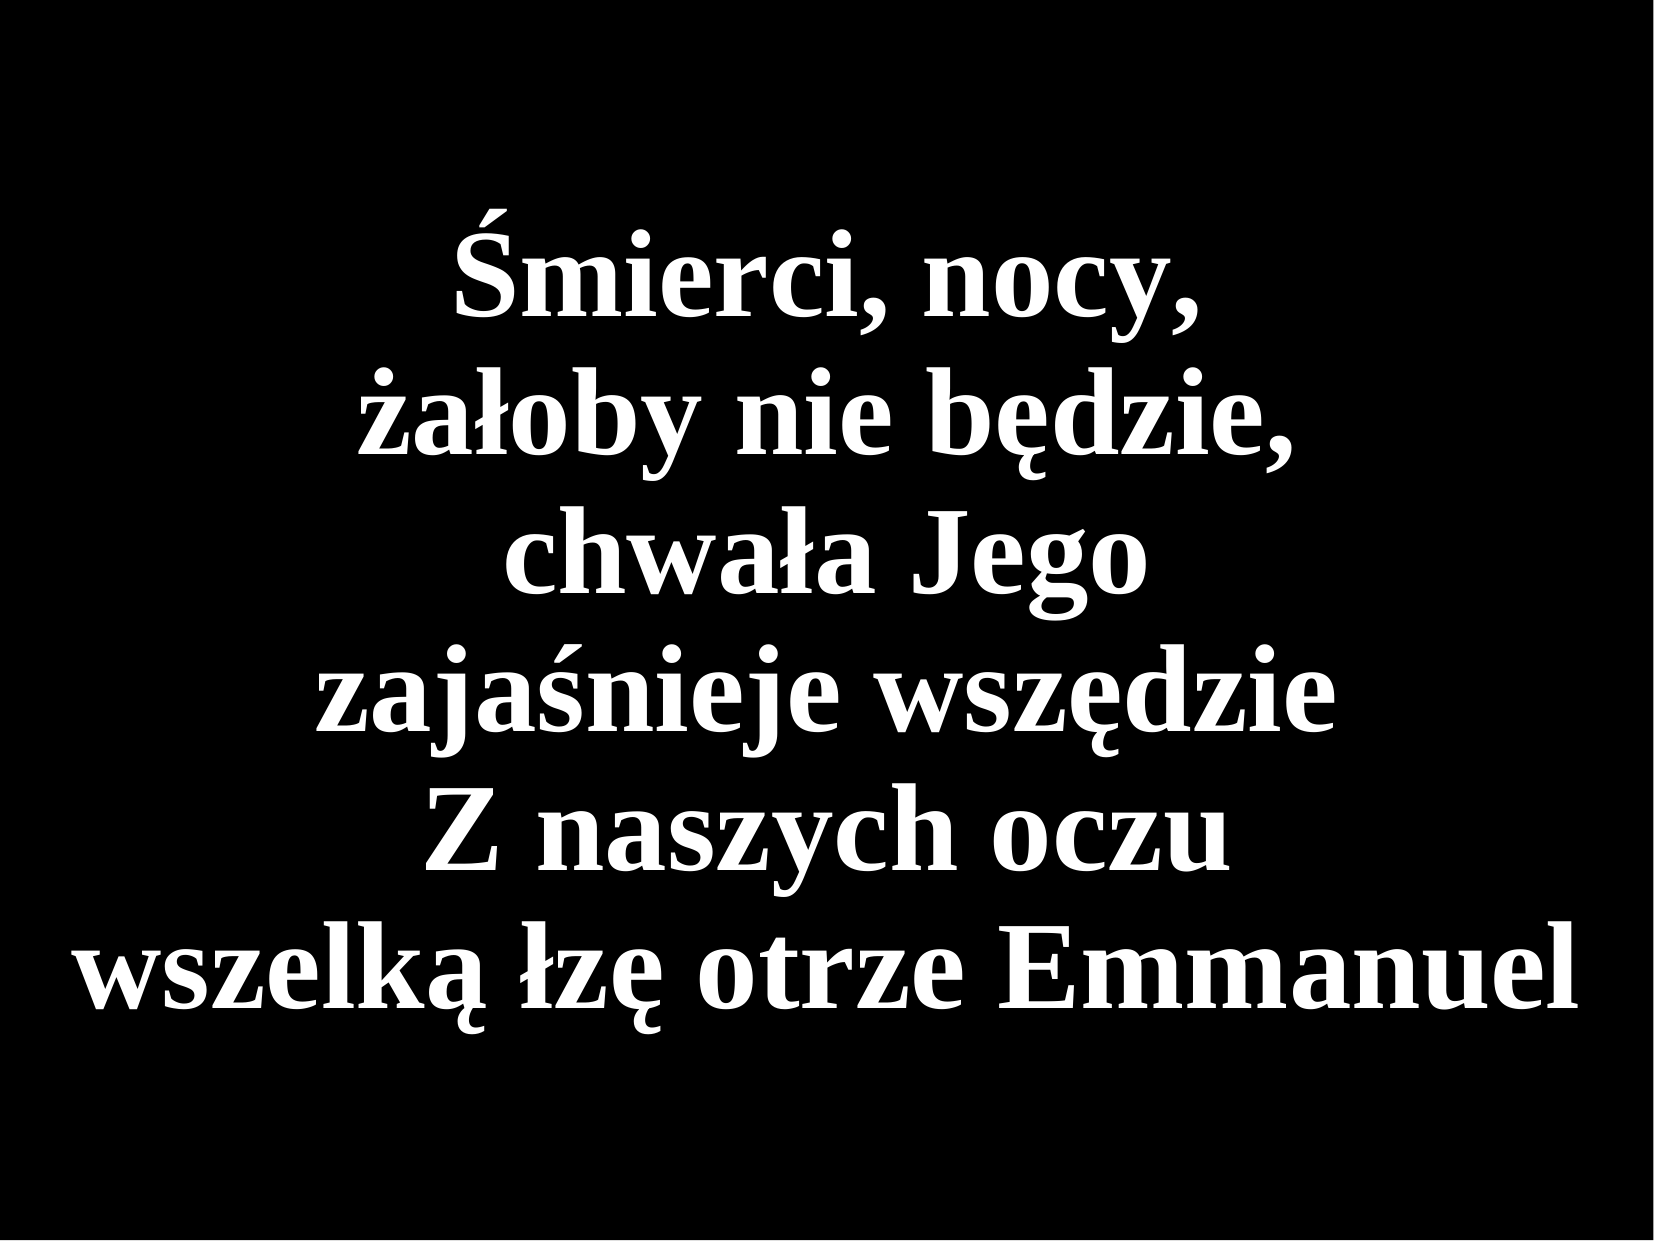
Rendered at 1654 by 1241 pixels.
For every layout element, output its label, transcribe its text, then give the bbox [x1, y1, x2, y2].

title Śmierci, nocy, żałoby nie będzie, chwała Jego zajaśnieje wszędzie Z naszych oczu wszelką łzę otrze Emmanuel [0, 0, 1654, 1241]
